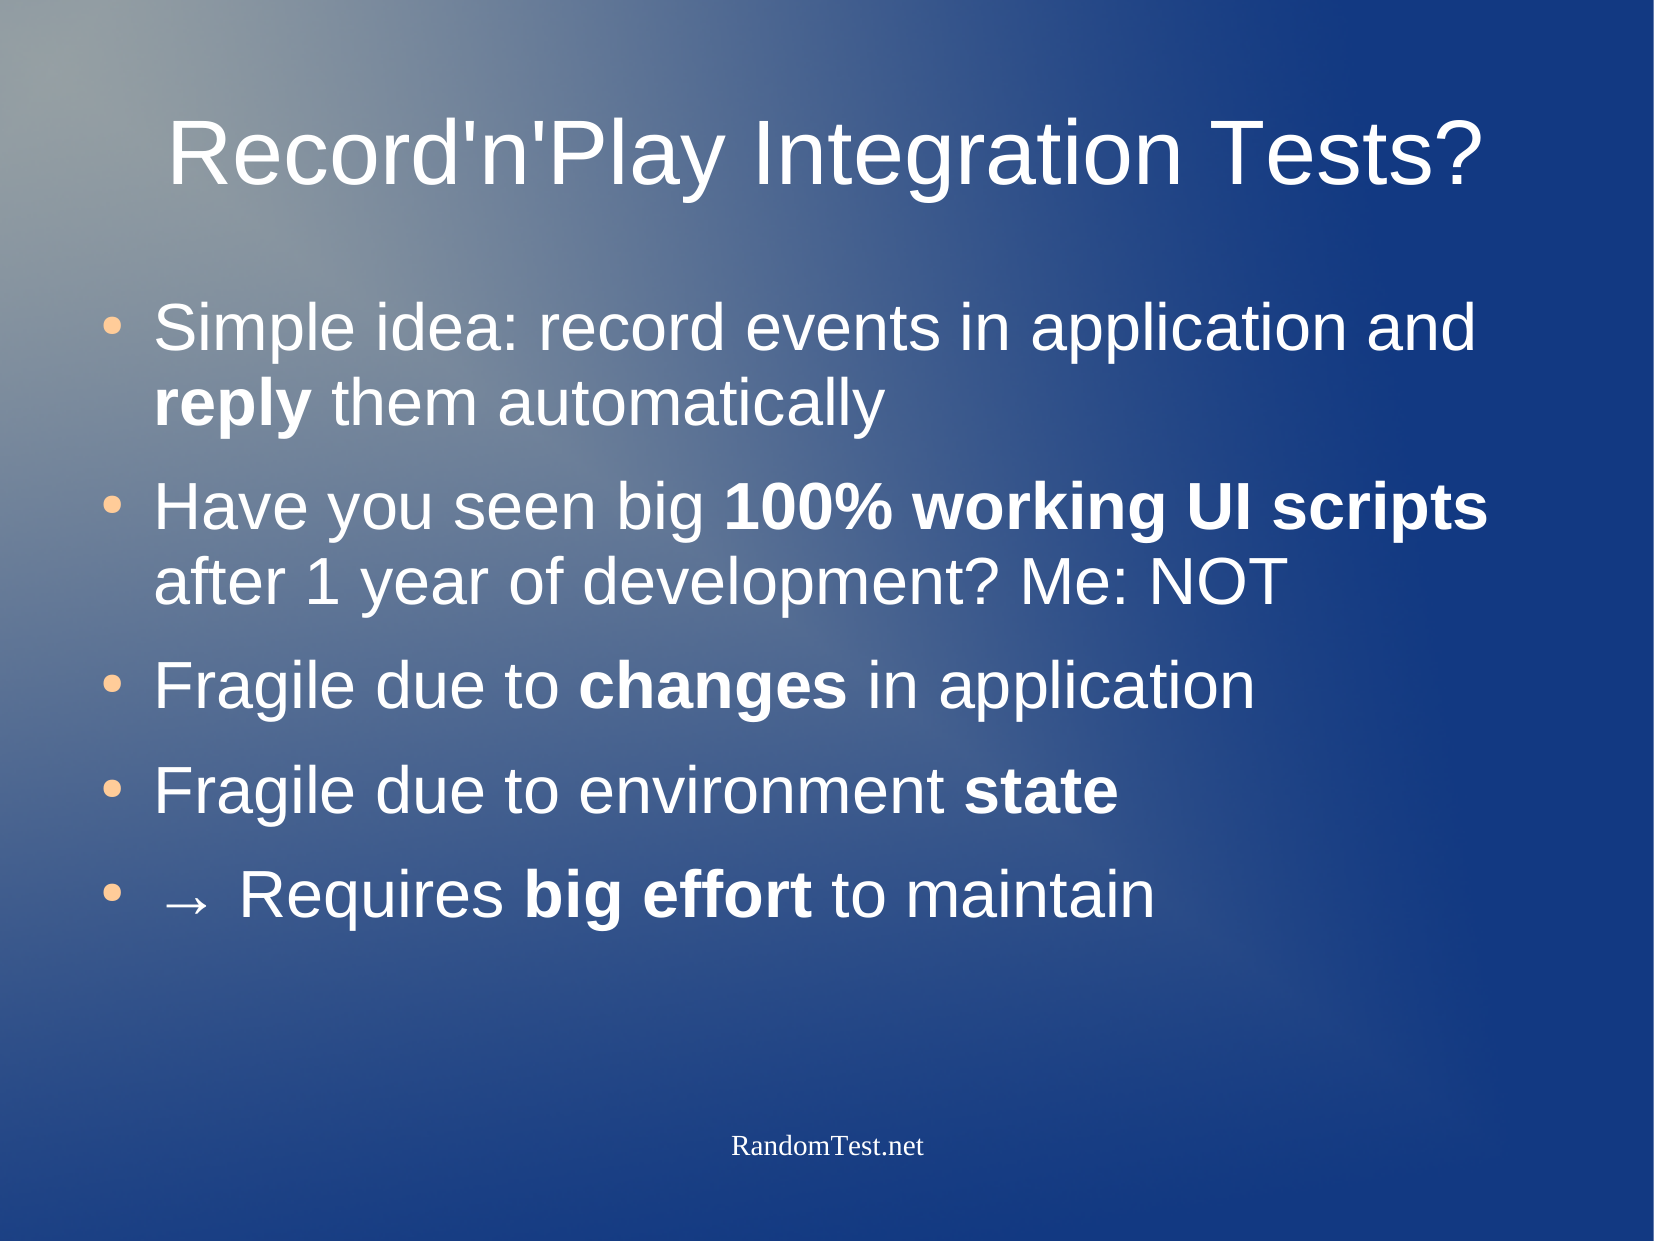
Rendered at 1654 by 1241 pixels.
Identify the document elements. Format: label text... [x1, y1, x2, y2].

picture [0, 0, 1654, 1241]
title Record'n'Play Integration Tests? [82, 49, 1571, 257]
list Simple idea: record events in application and reply them automatically Have you seen big 100% working UI scripts after 1 year of development? Me: NOT Fragile due to changes in application Fragile due to environment state → Requires big effort to maintain [82, 290, 1571, 1010]
